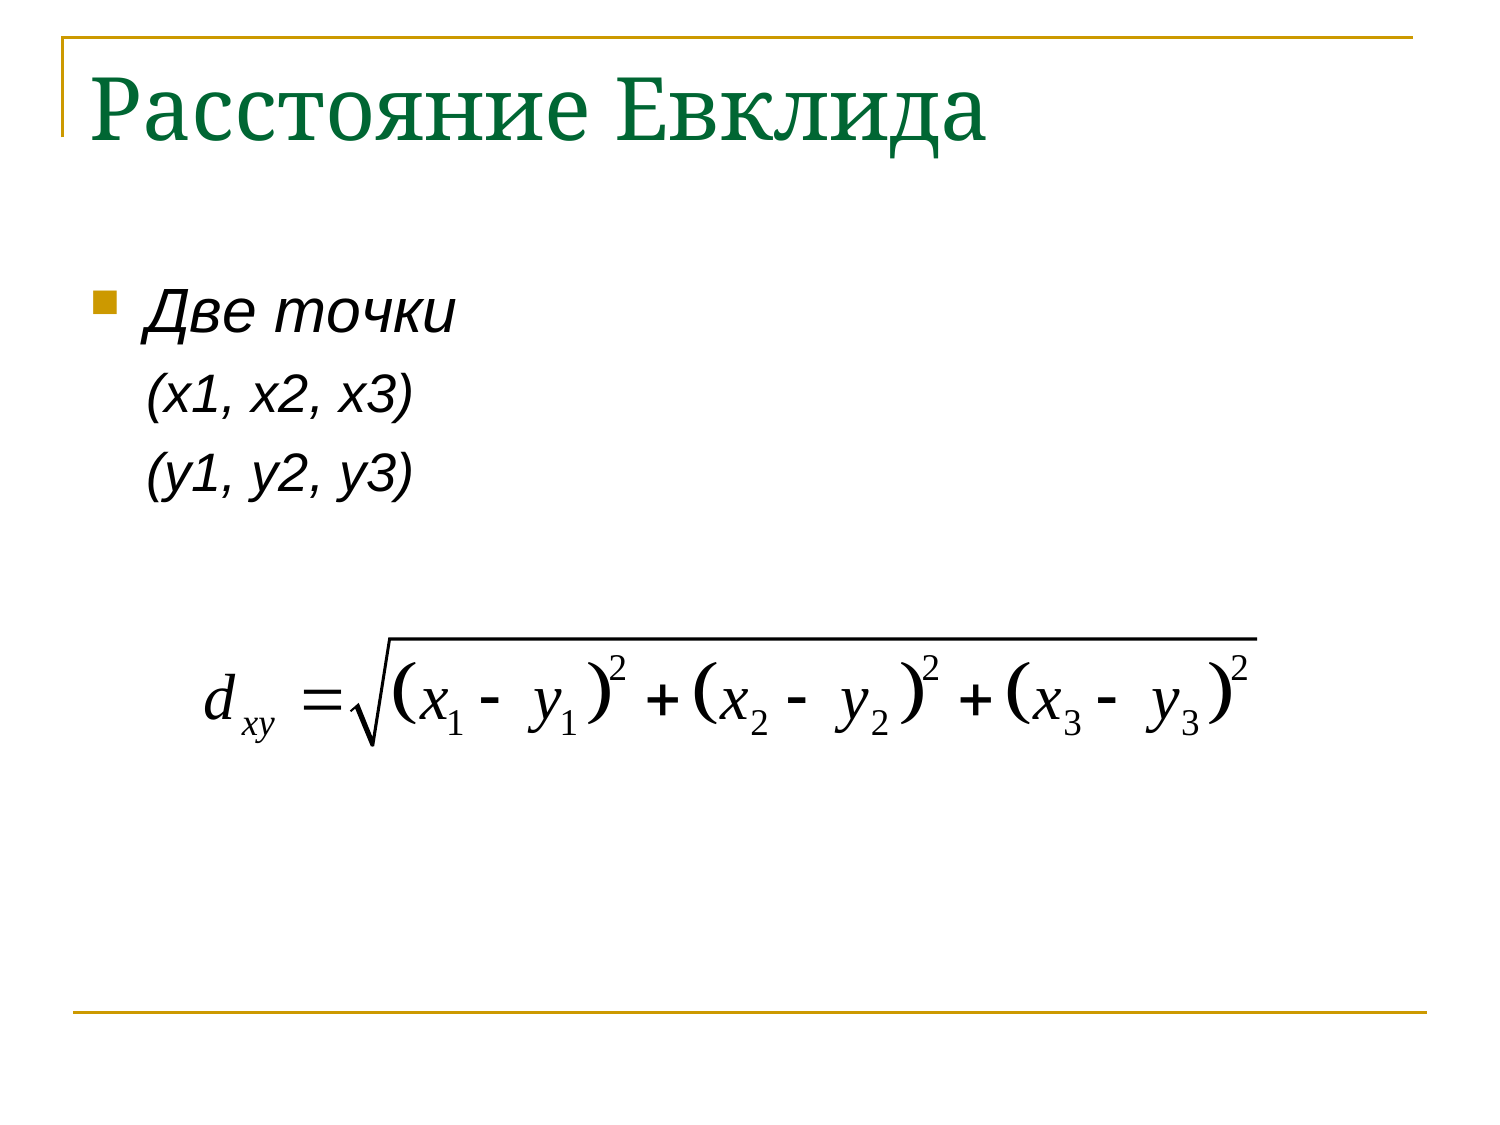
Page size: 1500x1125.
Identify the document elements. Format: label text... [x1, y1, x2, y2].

title Расстояние Евклида [75, 45, 1426, 233]
picture [194, 621, 1270, 758]
list Две точки (x1, x2, x3) (y1, y2, y3) [75, 262, 1426, 1006]
